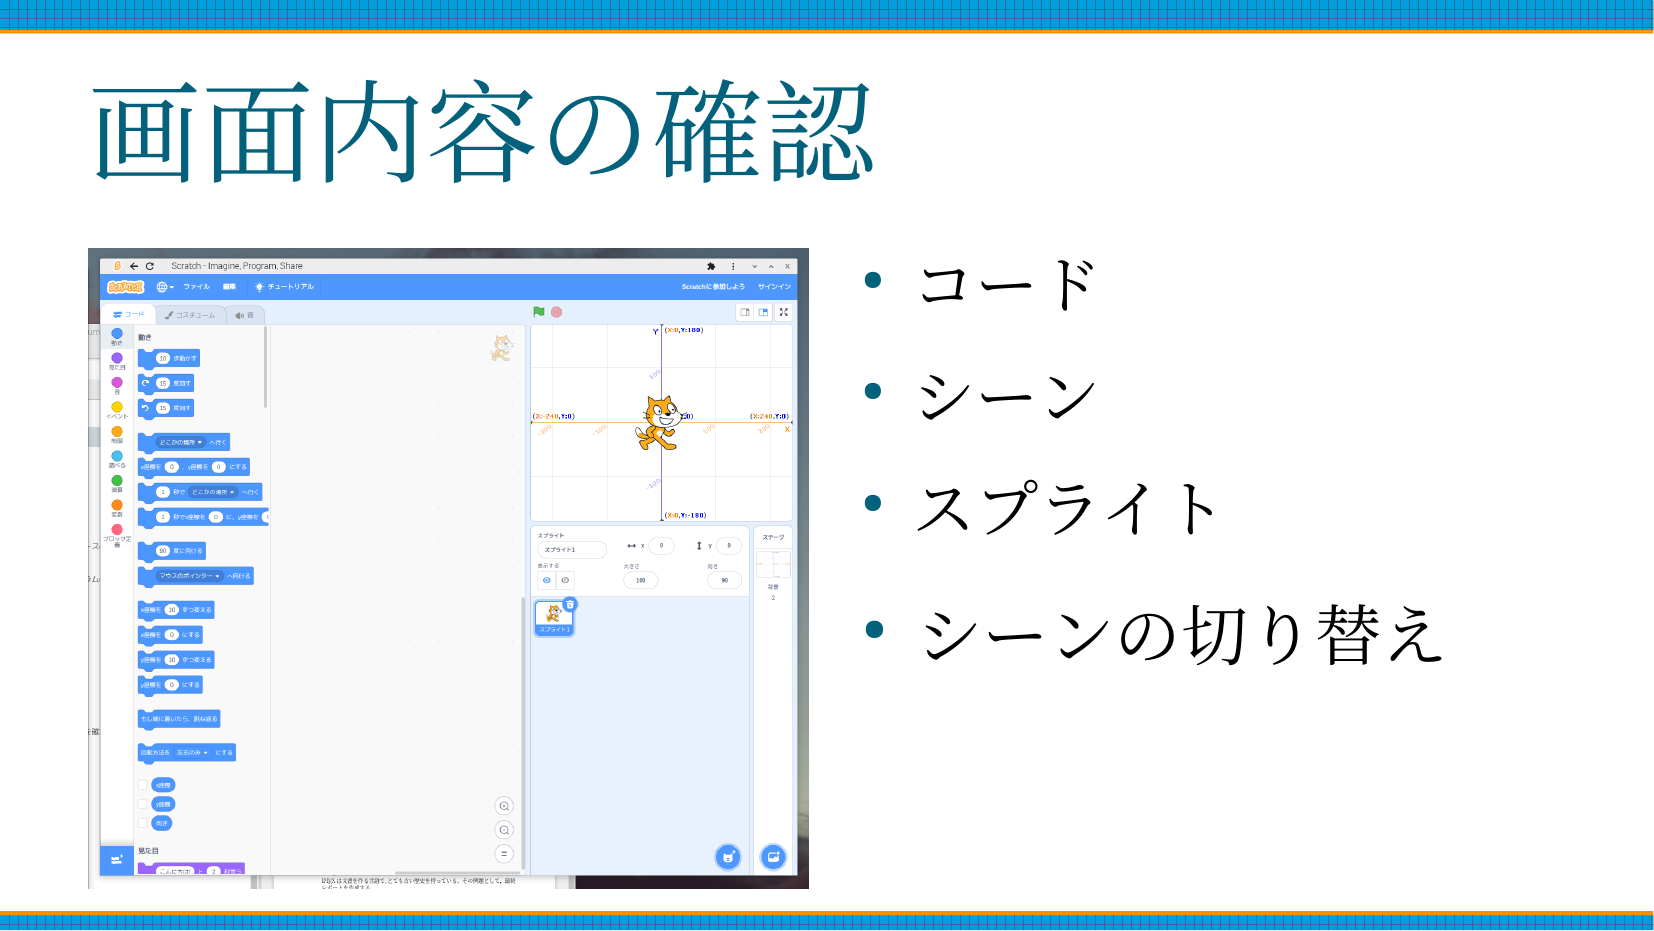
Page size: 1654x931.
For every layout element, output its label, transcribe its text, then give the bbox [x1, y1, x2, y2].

picture [88, 248, 809, 889]
list コード シーン スプライト [845, 236, 1566, 554]
title 画面内容の確認 [88, 44, 1565, 207]
list シーンの切り替え [845, 583, 1566, 901]
